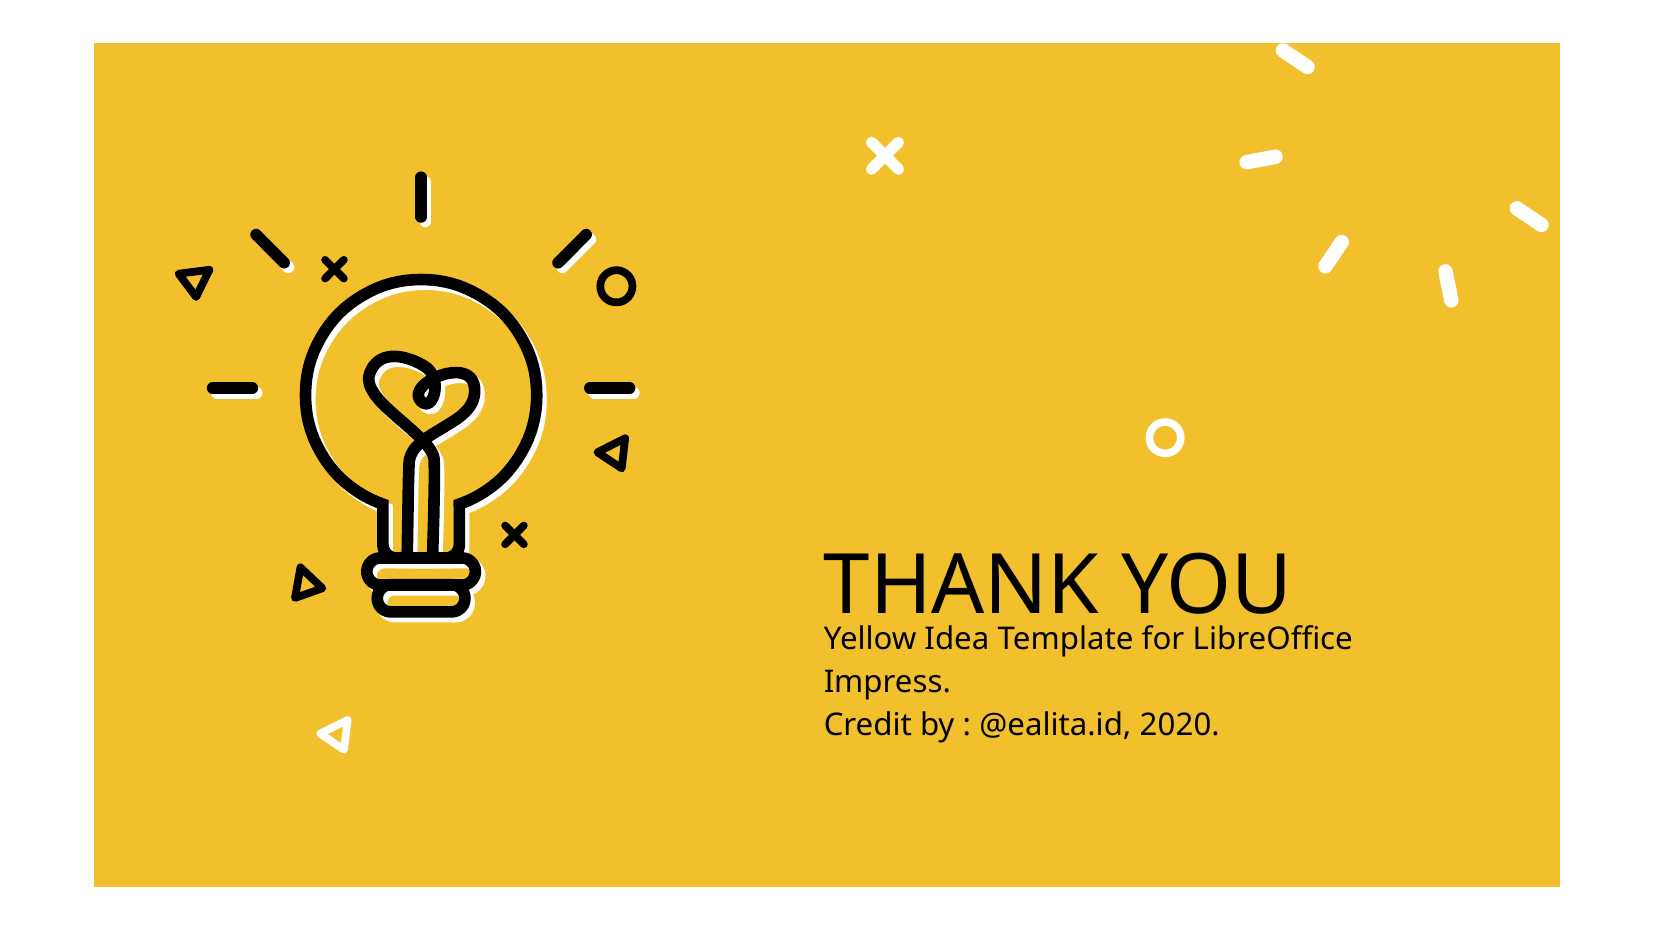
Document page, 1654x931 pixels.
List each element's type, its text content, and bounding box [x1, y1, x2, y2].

title THANK YOU [823, 524, 1544, 638]
title Yellow Idea Template for LibreOffice Impress. Credit by : @ealita.id, 2020. [823, 626, 1399, 735]
